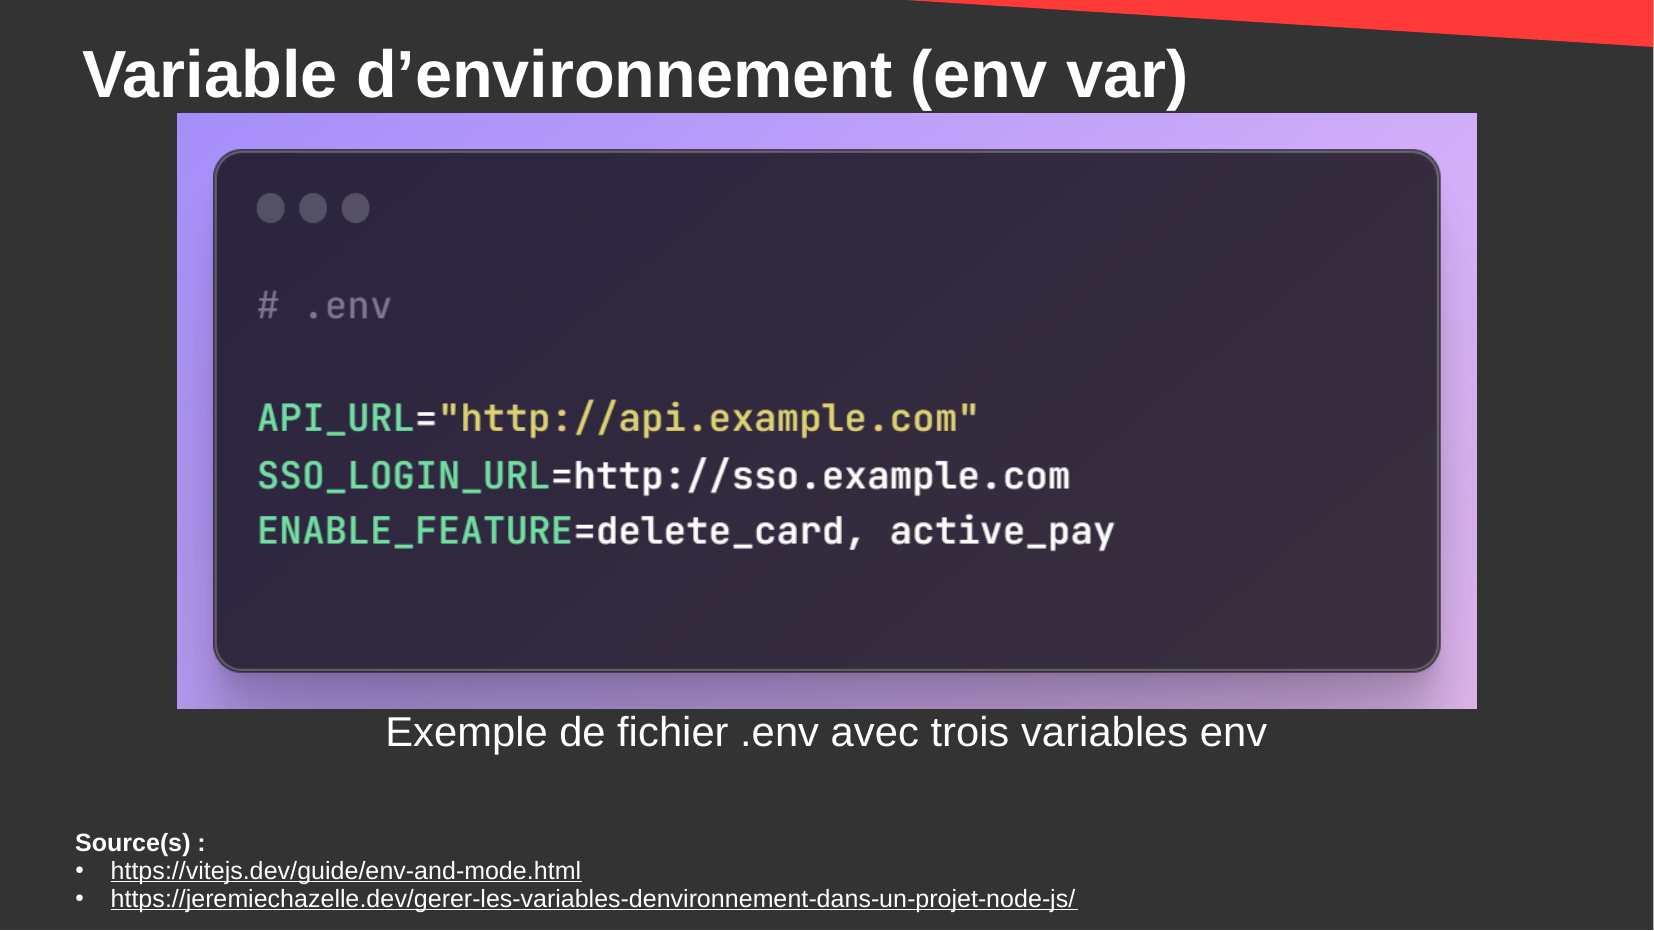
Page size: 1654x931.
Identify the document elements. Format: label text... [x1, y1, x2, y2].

list Exemple de fichier .env avec trois variables env [125, 708, 1529, 762]
title Variable d’environnement (env var) [82, 37, 1571, 115]
text_box Source(s) : https://vitejs.dev/guide/env-and-mode.html https://jeremiechazelle.dev/gerer-les-variables-denvironnement-dans-un-projet-node-js/ [60, 821, 1546, 931]
picture [177, 113, 1477, 708]
text_box [905, 0, 1654, 48]
